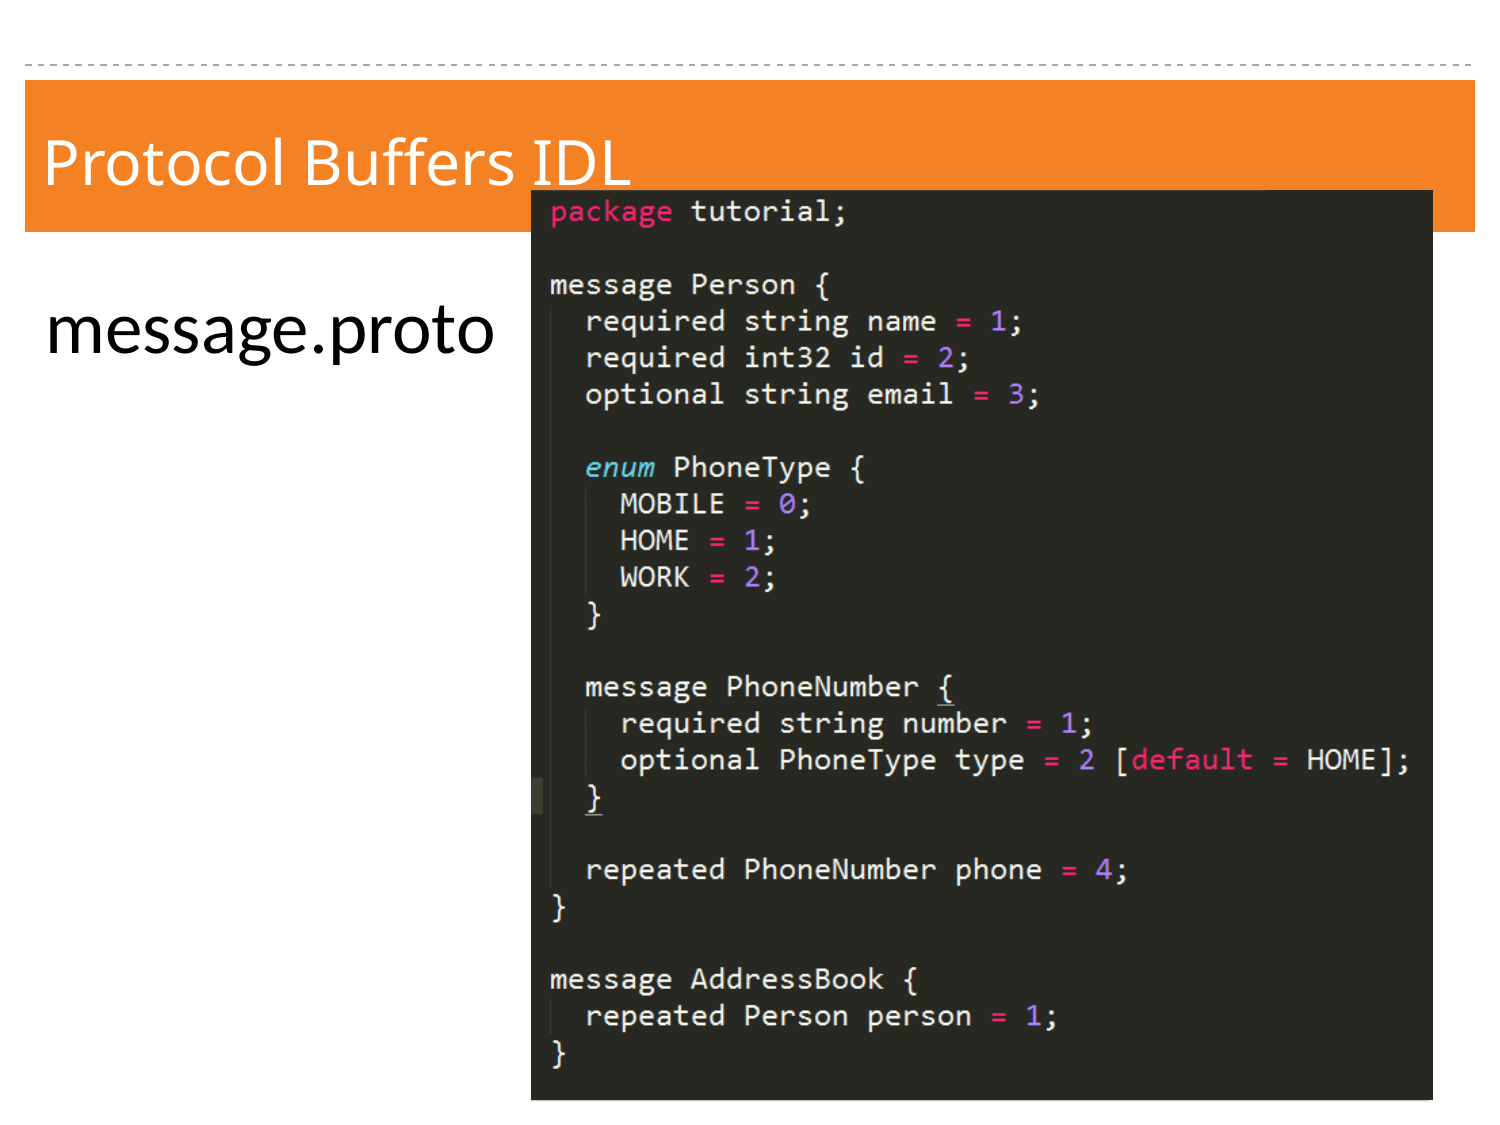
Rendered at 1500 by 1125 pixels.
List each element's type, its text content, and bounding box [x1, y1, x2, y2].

text_box message.proto [30, 270, 516, 377]
text_box Protocol Buffers IDL [27, 108, 1473, 231]
picture [531, 190, 1433, 1100]
text_box [25, 80, 1475, 232]
